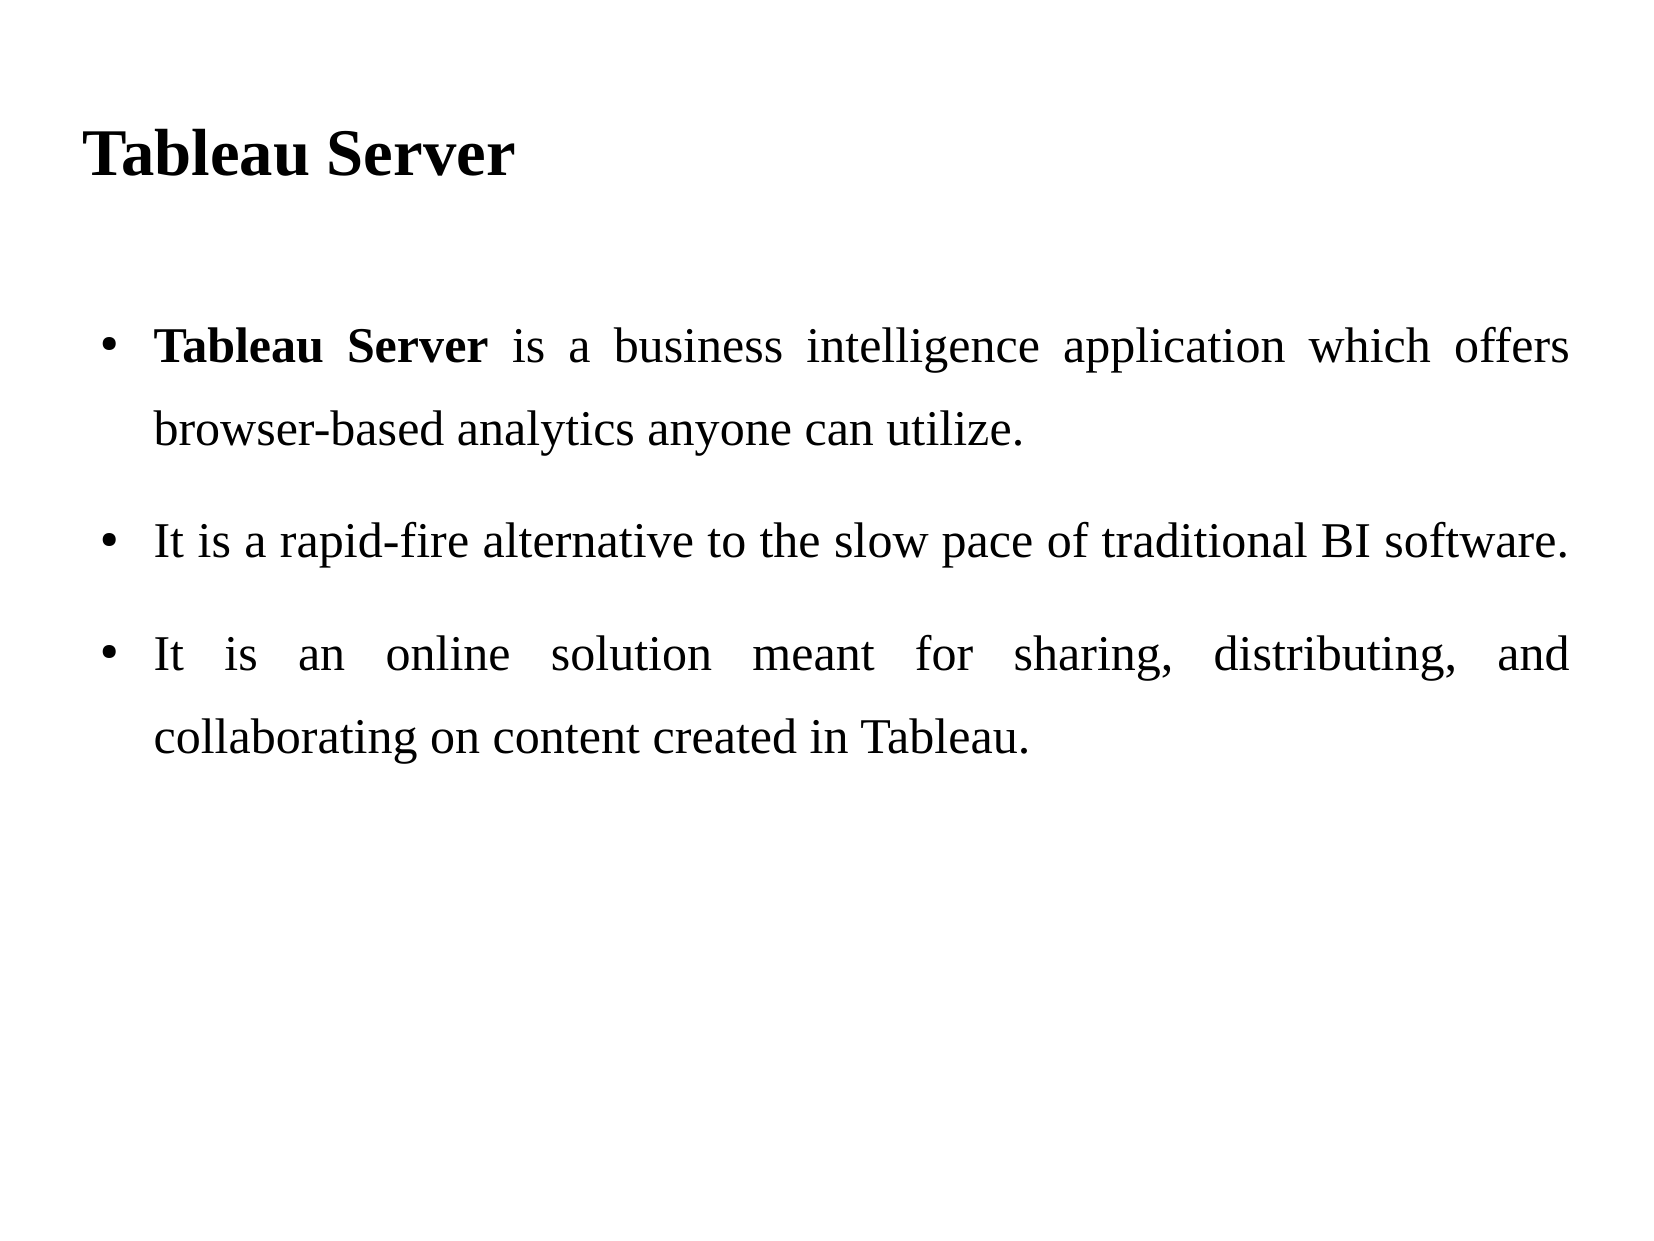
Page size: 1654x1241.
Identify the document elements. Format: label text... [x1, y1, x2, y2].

list Tableau Server is a business intelligence application which offers browser-based analytics anyone can utilize. It is a rapid-fire alternative to the slow pace of traditional BI software. It is an online solution meant for sharing, distributing, and collaborating on content created in Tableau. [82, 290, 1571, 1010]
title Tableau Server [82, 49, 1571, 257]
